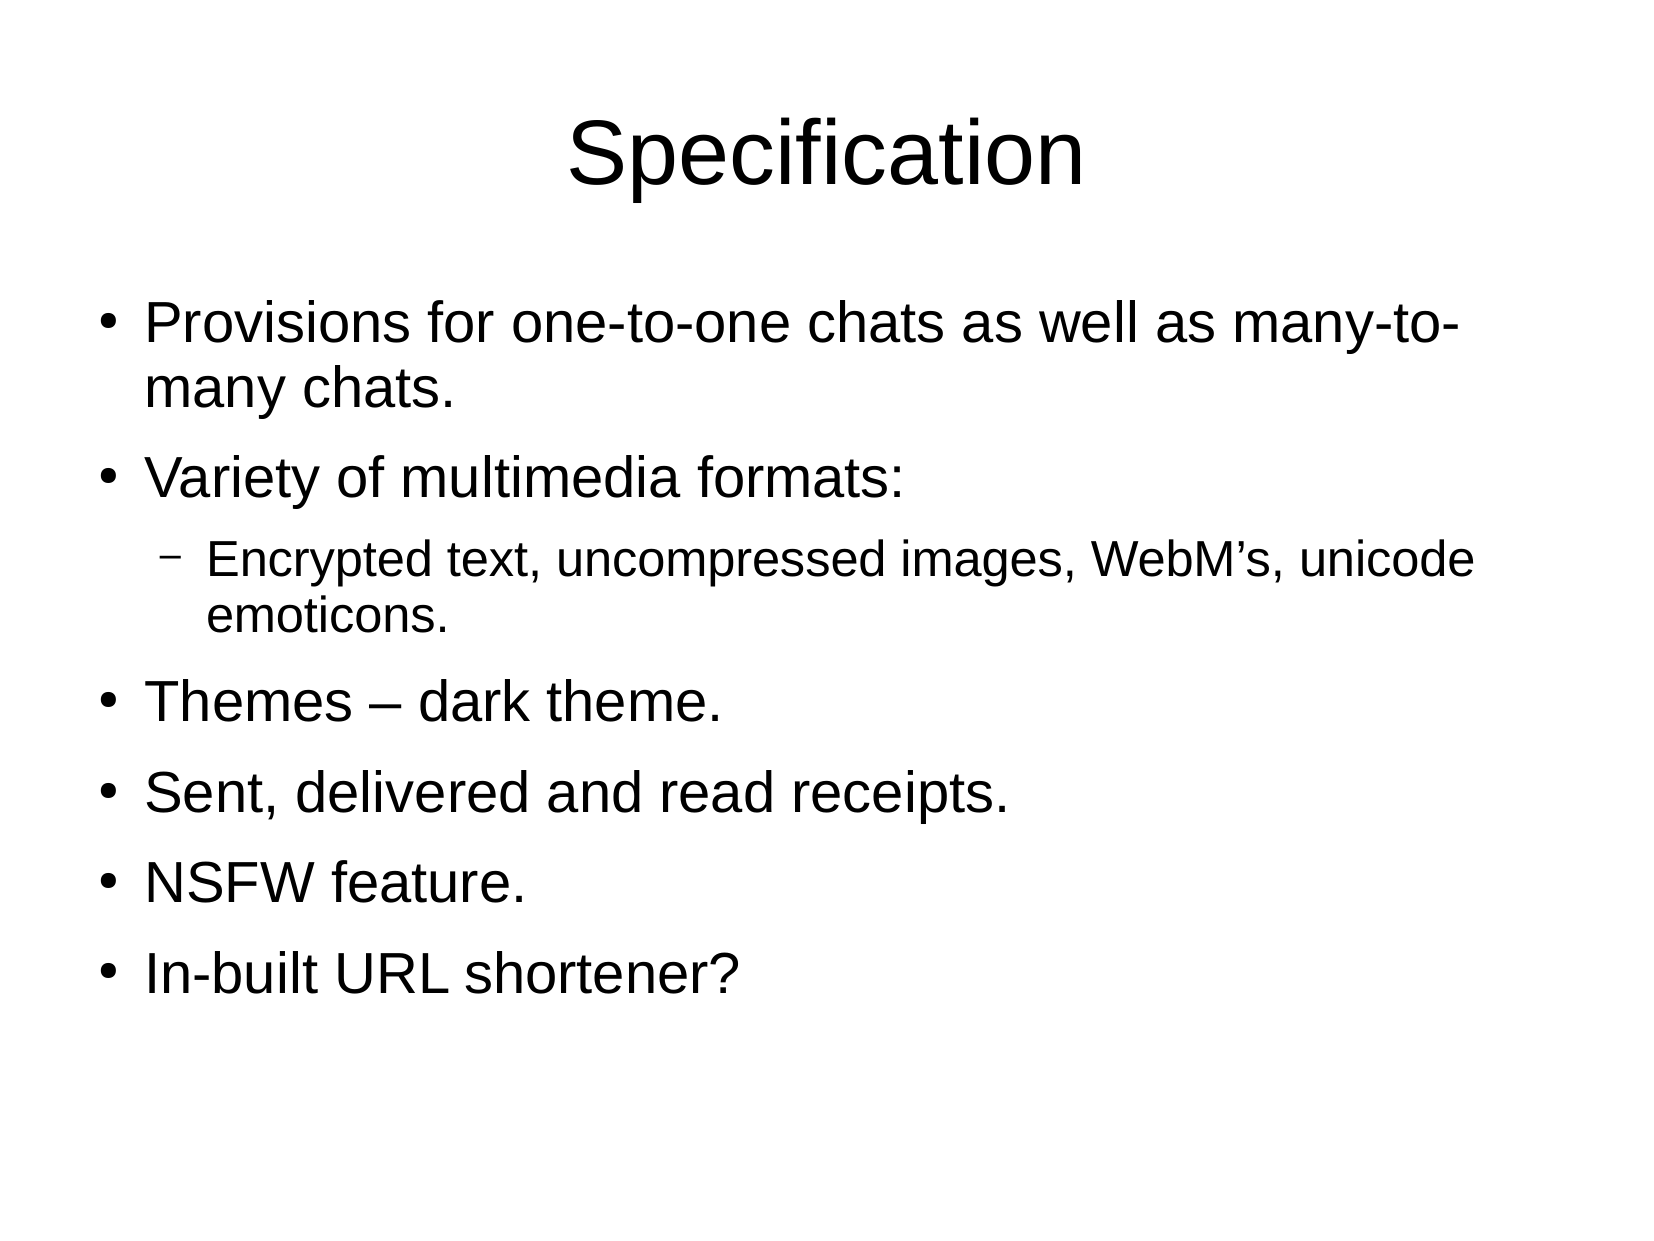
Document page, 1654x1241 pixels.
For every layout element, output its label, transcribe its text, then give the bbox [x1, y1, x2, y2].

title Specification [82, 49, 1571, 257]
list Provisions for one-to-one chats as well as many-to-many chats. Variety of multimedia formats: Encrypted text, uncompressed images, WebM’s, unicode emoticons. Themes – dark theme. Sent, delivered and read receipts. NSFW feature. In-built URL shortener? [82, 290, 1571, 1010]
